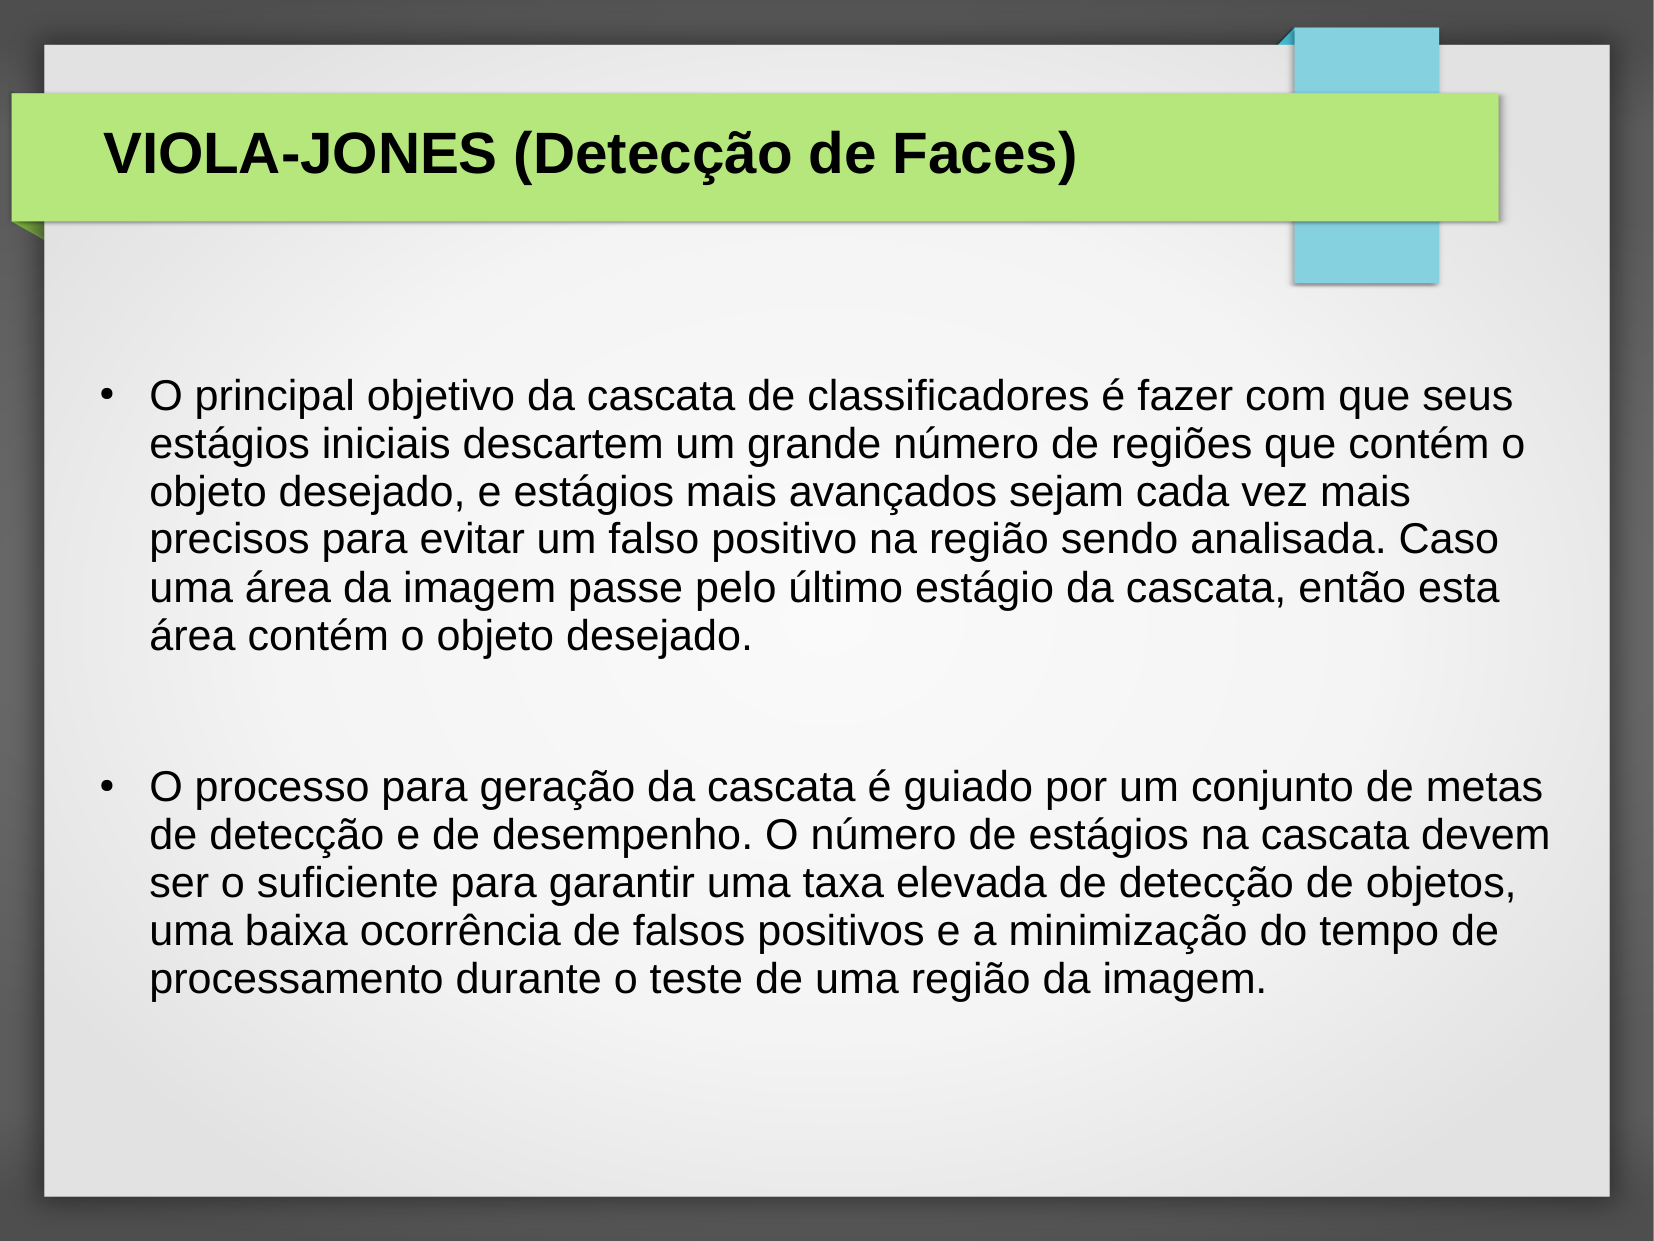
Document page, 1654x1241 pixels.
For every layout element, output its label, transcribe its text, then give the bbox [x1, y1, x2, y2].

picture [0, 0, 1654, 1241]
title VIOLA-JONES (Detecção de Faces) [82, 94, 1264, 213]
list O principal objetivo da cascata de classificadores é fazer com que seus estágios iniciais descartem um grande número de regiões que contém o objeto desejado, e estágios mais avançados sejam cada vez mais precisos para evitar um falso positivo na região sendo analisada. Caso uma área da imagem passe pelo último estágio da cascata, então esta área contém o objeto desejado. O processo para geração da cascata é guiado por um conjunto de metas de detecção e de desempenho. O número de estágios na cascata devem ser o suficiente para garantir uma taxa elevada de detecção de objetos, uma baixa ocorrência de falsos positivos e a minimização do tempo de processamento durante o teste de uma região da imagem. [82, 295, 1571, 1015]
